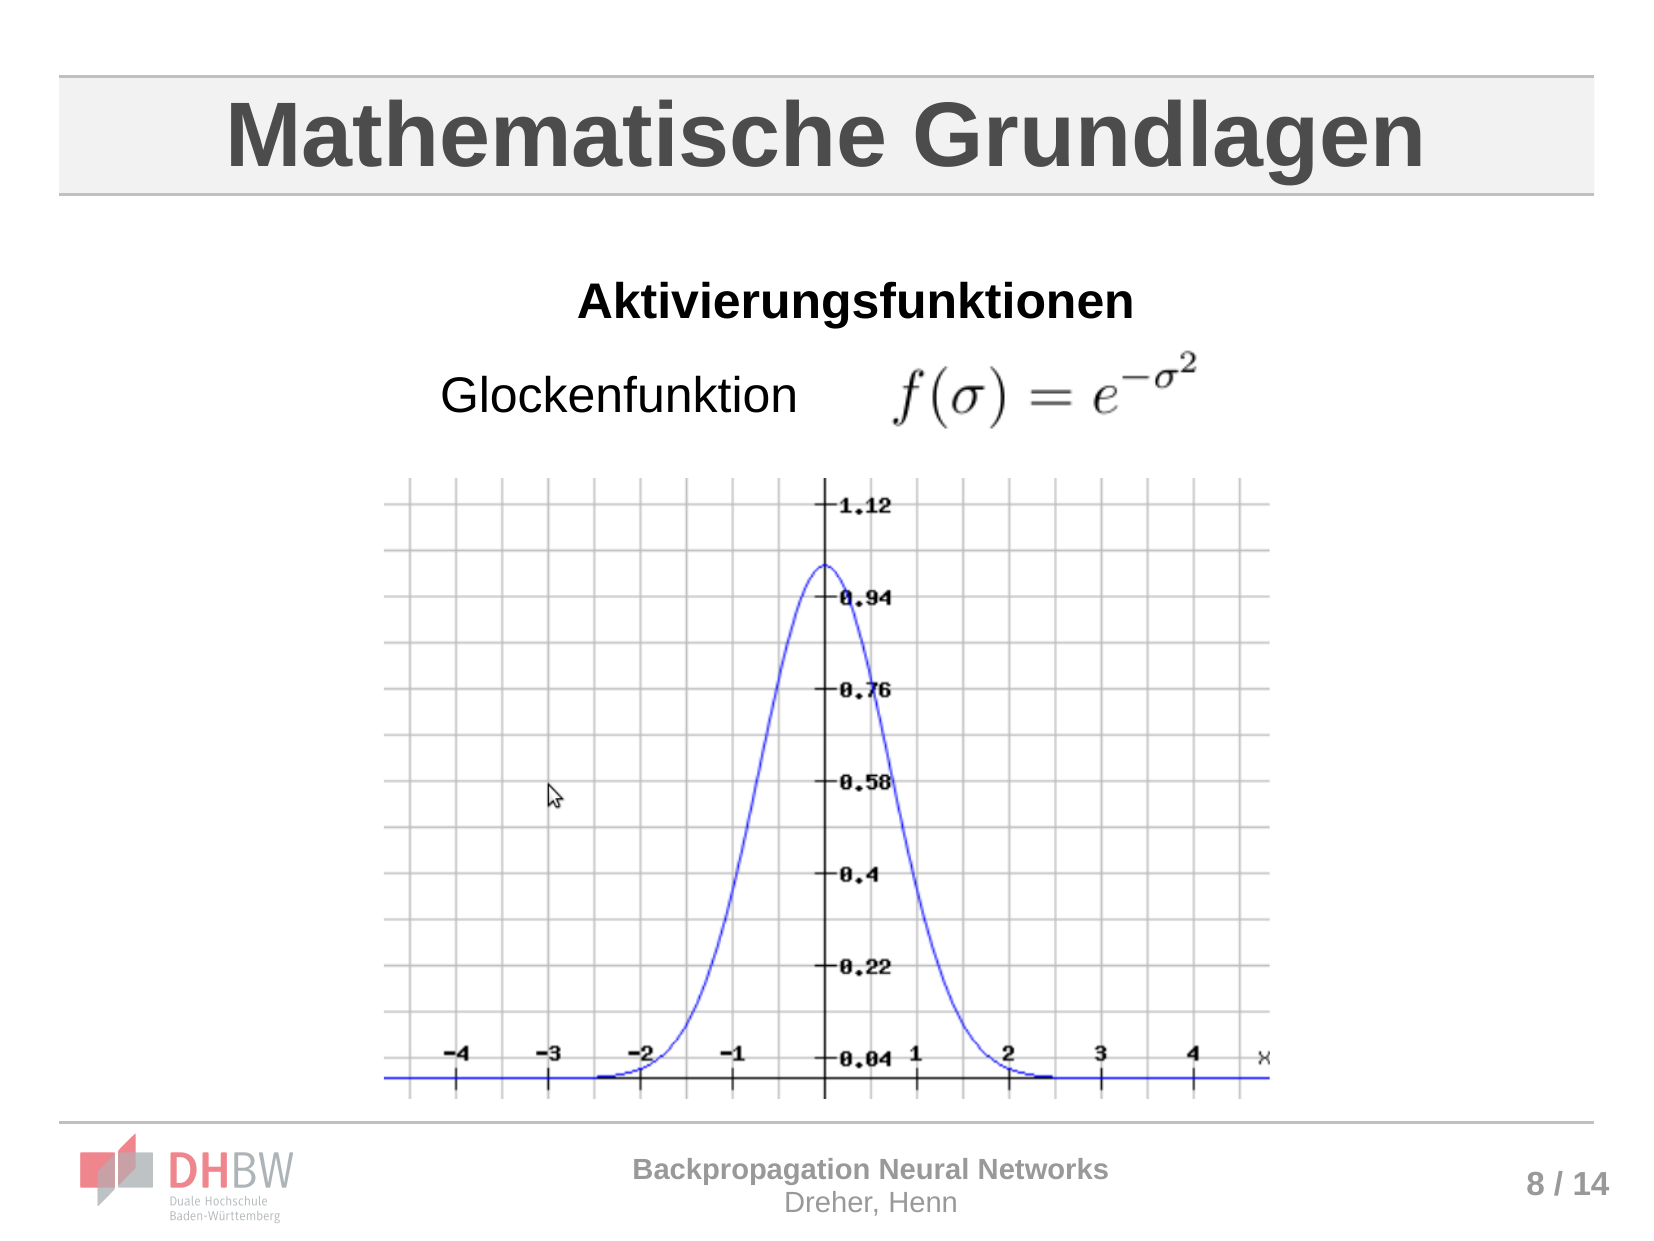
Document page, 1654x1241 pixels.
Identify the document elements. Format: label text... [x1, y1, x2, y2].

title Mathematische Grundlagen [59, 31, 1595, 239]
picture [383, 478, 1270, 1099]
text_box Aktivierungsfunktionen [562, 265, 1150, 337]
text_box Glockenfunktion [425, 360, 814, 431]
picture [78, 1133, 296, 1225]
picture [874, 310, 1229, 443]
